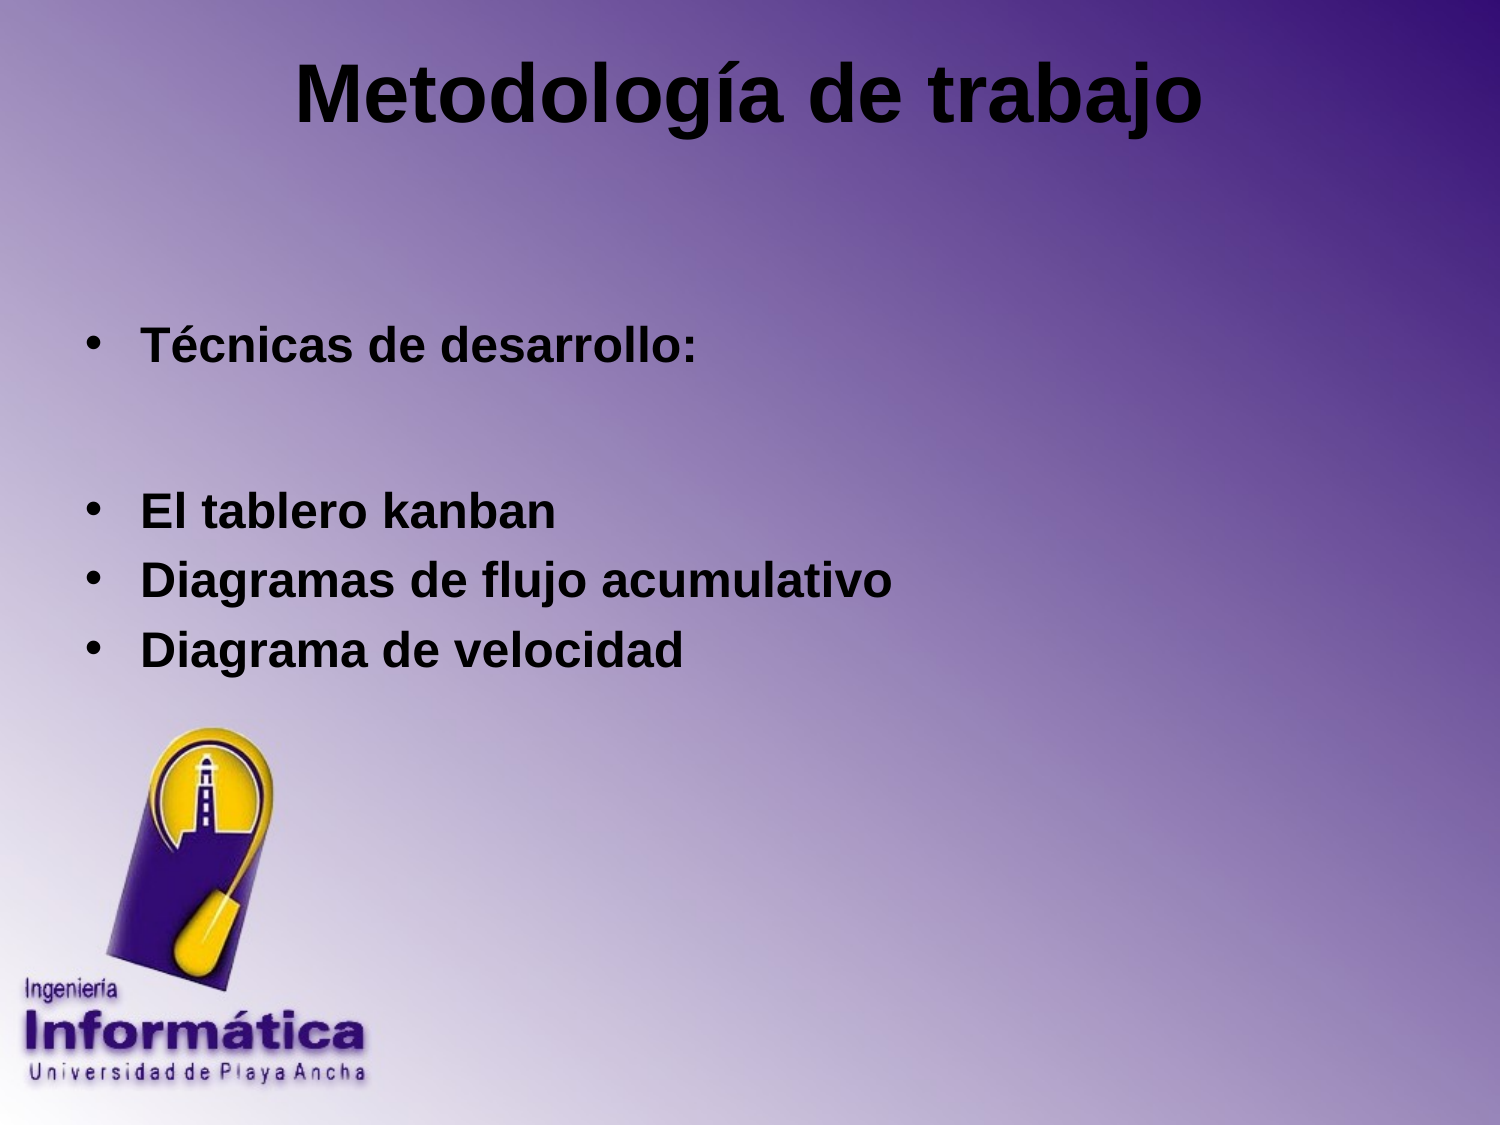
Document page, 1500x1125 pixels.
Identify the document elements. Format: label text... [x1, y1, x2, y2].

picture [0, 0, 1500, 1125]
title Metodología de trabajo [75, 31, 1426, 247]
list Técnicas de desarrollo: El tablero kanban Diagramas de flujo acumulativo Diagrama de velocidad [70, 304, 1421, 1048]
